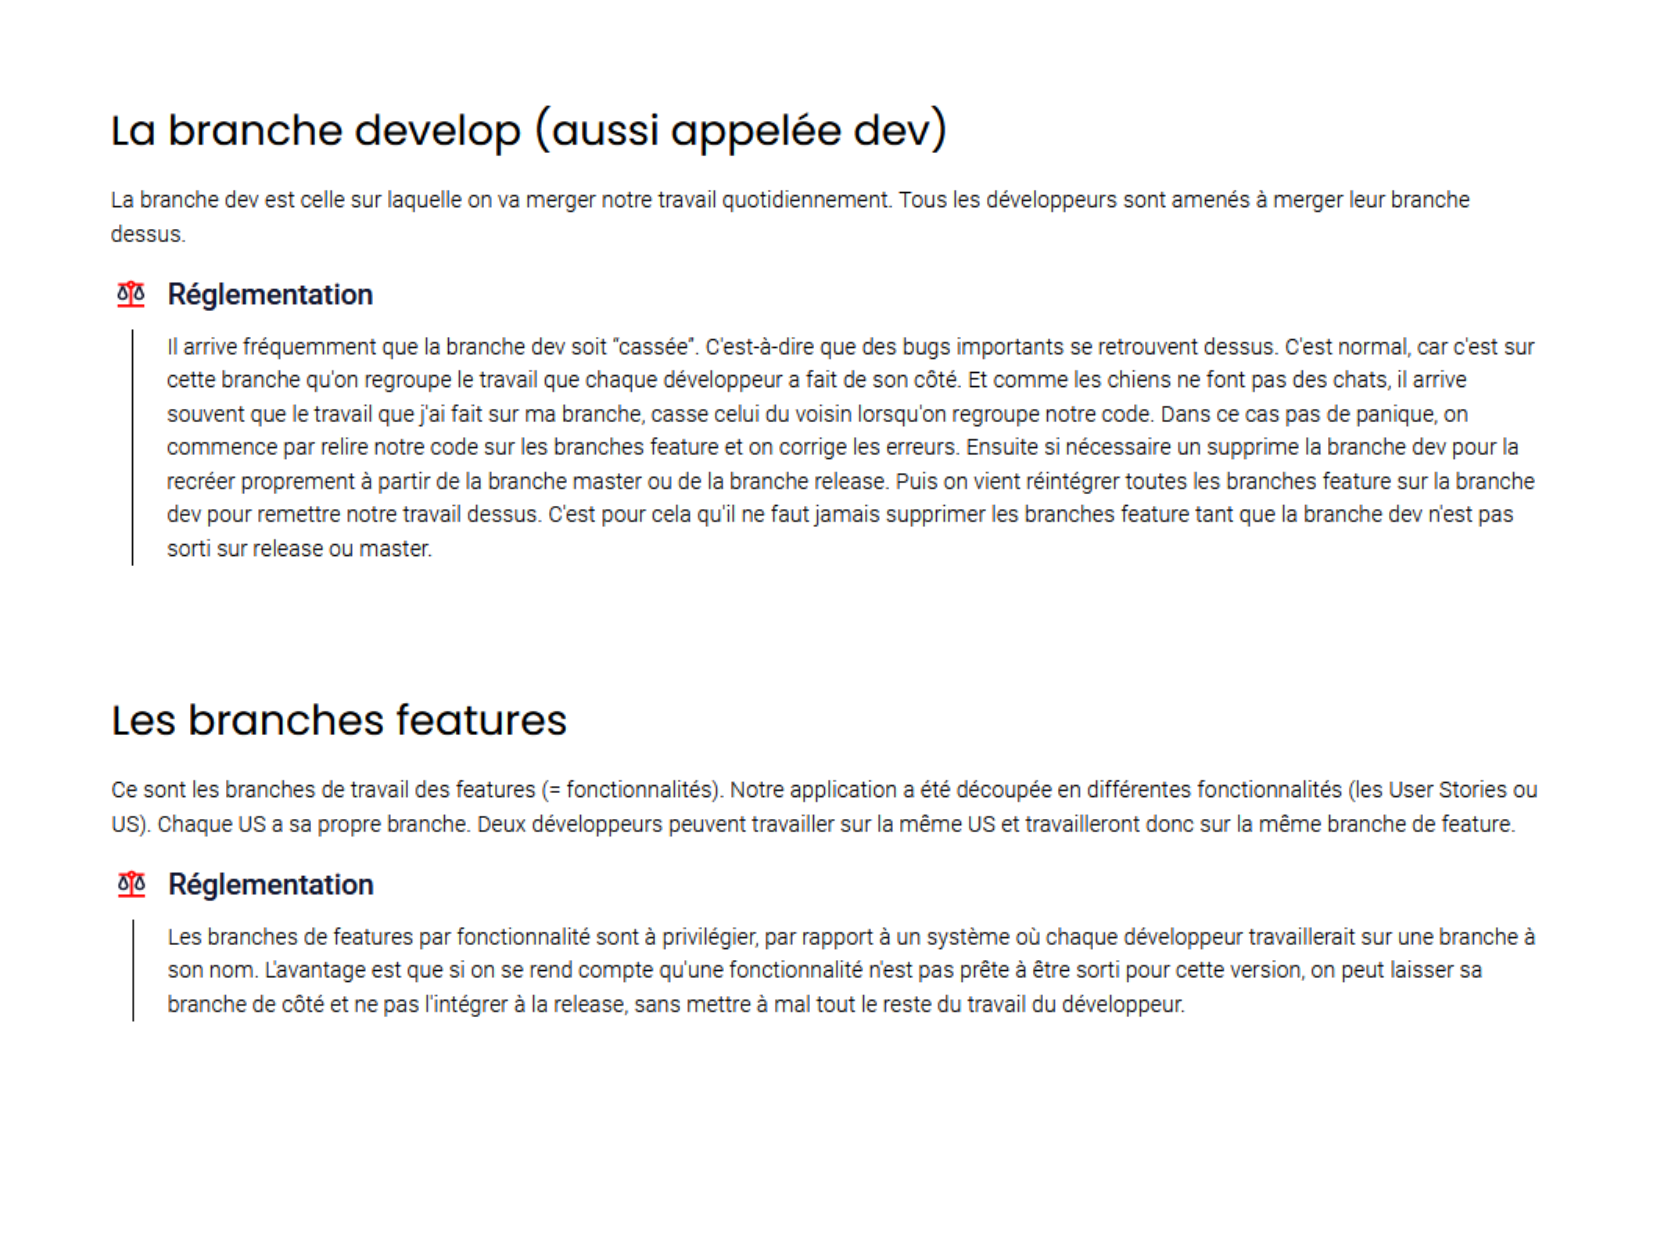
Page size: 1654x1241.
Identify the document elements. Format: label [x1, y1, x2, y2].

picture [78, 666, 1595, 1075]
picture [82, 70, 1571, 664]
